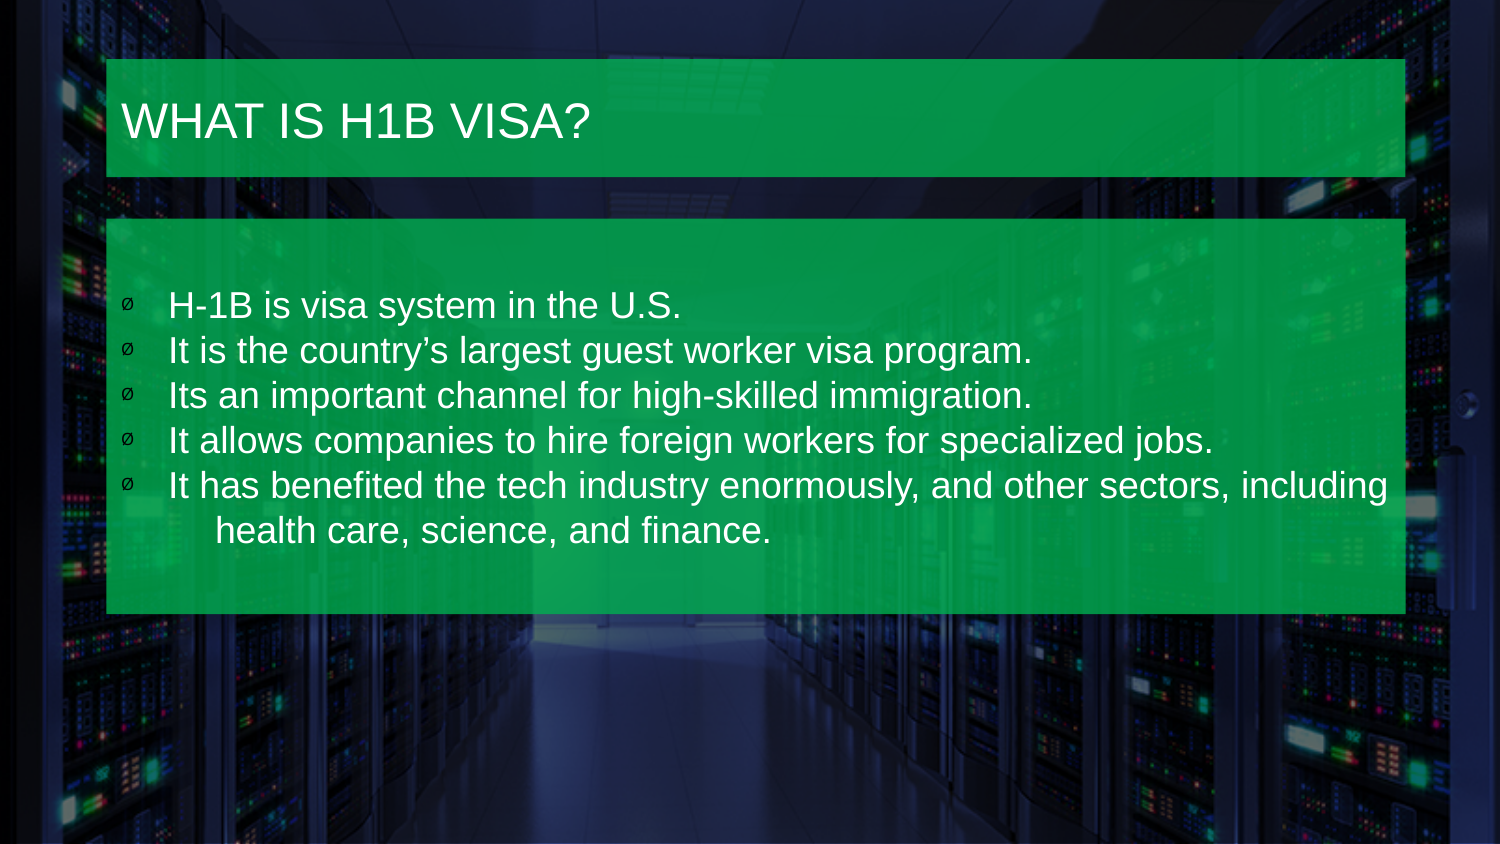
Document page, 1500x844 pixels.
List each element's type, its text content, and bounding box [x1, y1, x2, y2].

text_box H-1B is visa system in the U.S. It is the country’s largest guest worker visa program. Its an important channel for high-skilled immigration. It allows companies to hire foreign workers for specialized jobs. It has benefited the tech industry enormously, and other sectors, including health care, science, and finance. [106, 219, 1406, 614]
text_box [0, 0, 1500, 844]
text_box WHAT IS H1B VISA? [106, 59, 1405, 177]
